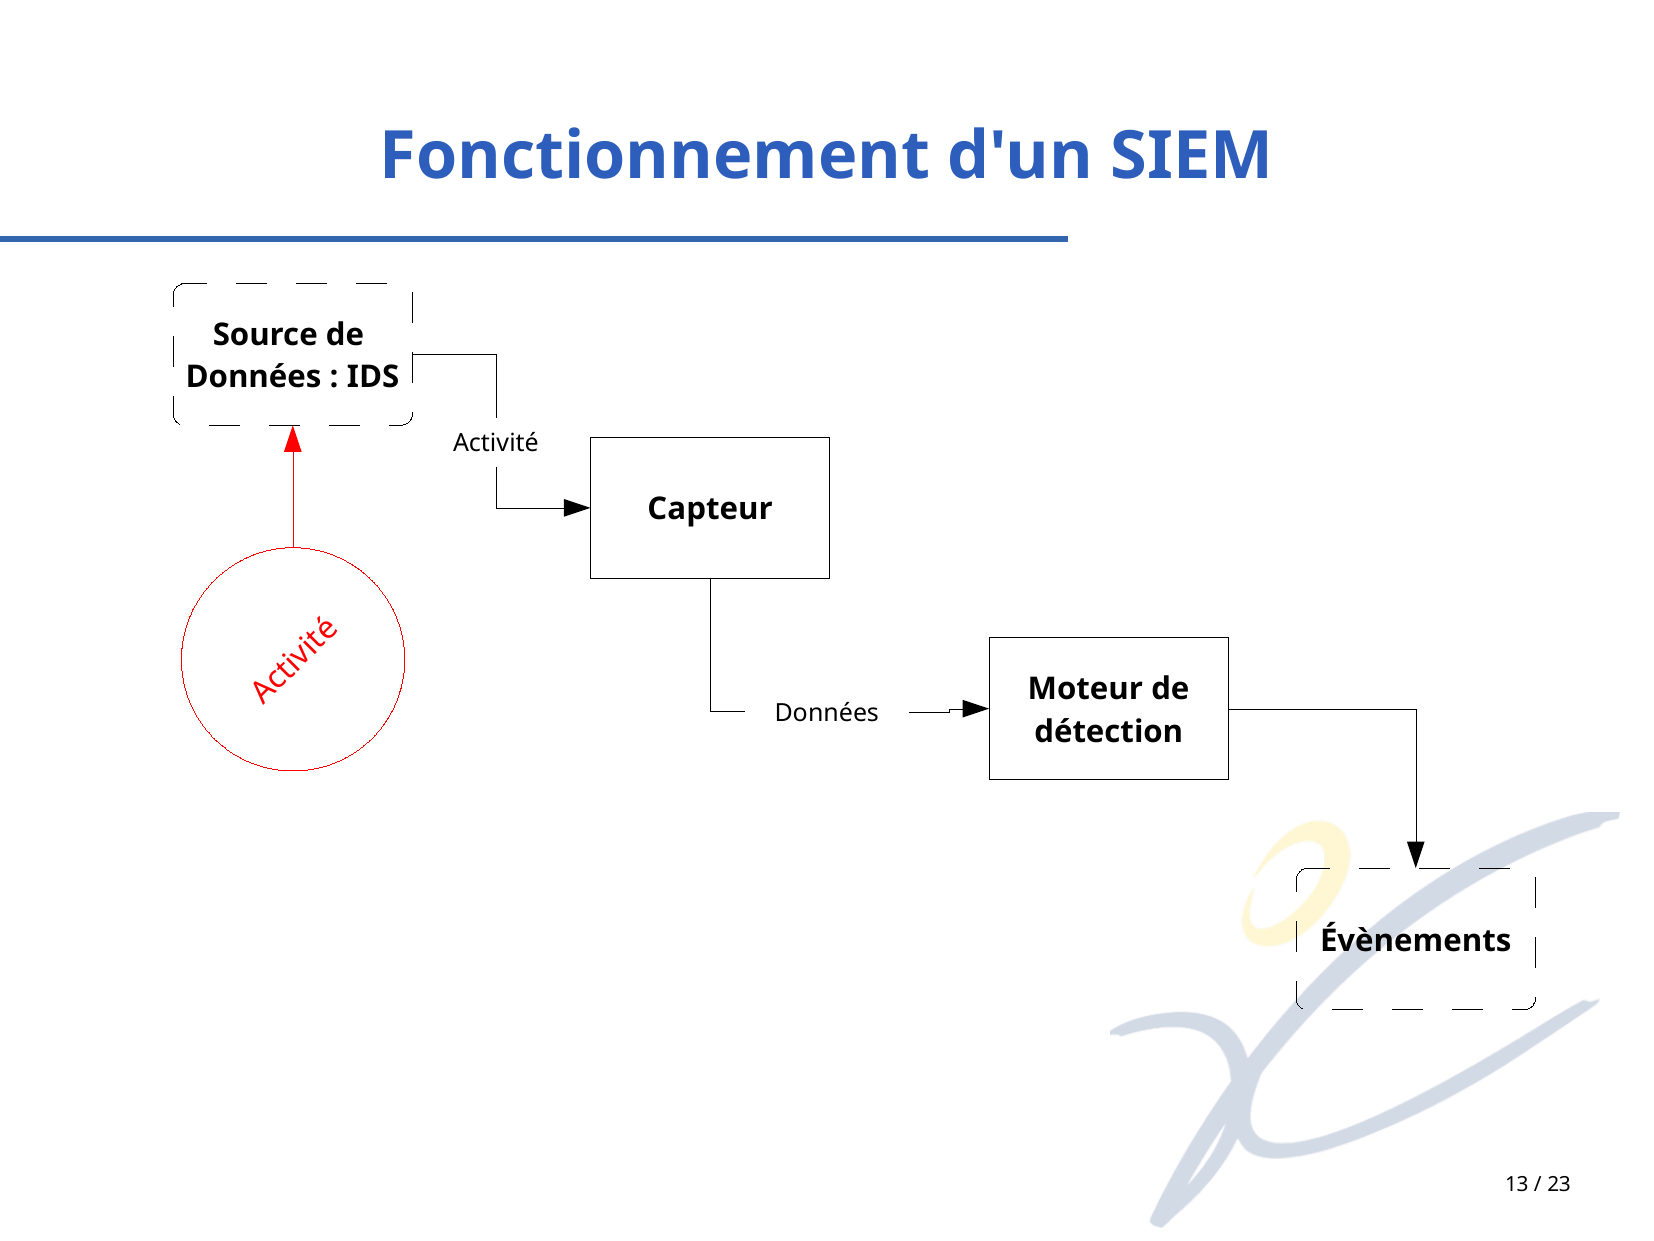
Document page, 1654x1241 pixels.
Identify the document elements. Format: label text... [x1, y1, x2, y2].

text_box Moteur de détection [989, 637, 1229, 780]
picture [1533, 1176, 1540, 1191]
picture [1507, 1176, 1512, 1191]
text_box Données [744, 687, 910, 731]
text_box Capteur [590, 437, 830, 579]
picture [1548, 1176, 1558, 1191]
text_box Source de Données : IDS [173, 283, 413, 426]
text_box Activité [425, 417, 567, 461]
text_box Évènements [1296, 868, 1536, 1010]
picture [1517, 1176, 1527, 1191]
title Fonctionnement d'un SIEM [82, 49, 1571, 257]
picture [1559, 1176, 1569, 1191]
text_box Activité [181, 547, 405, 771]
